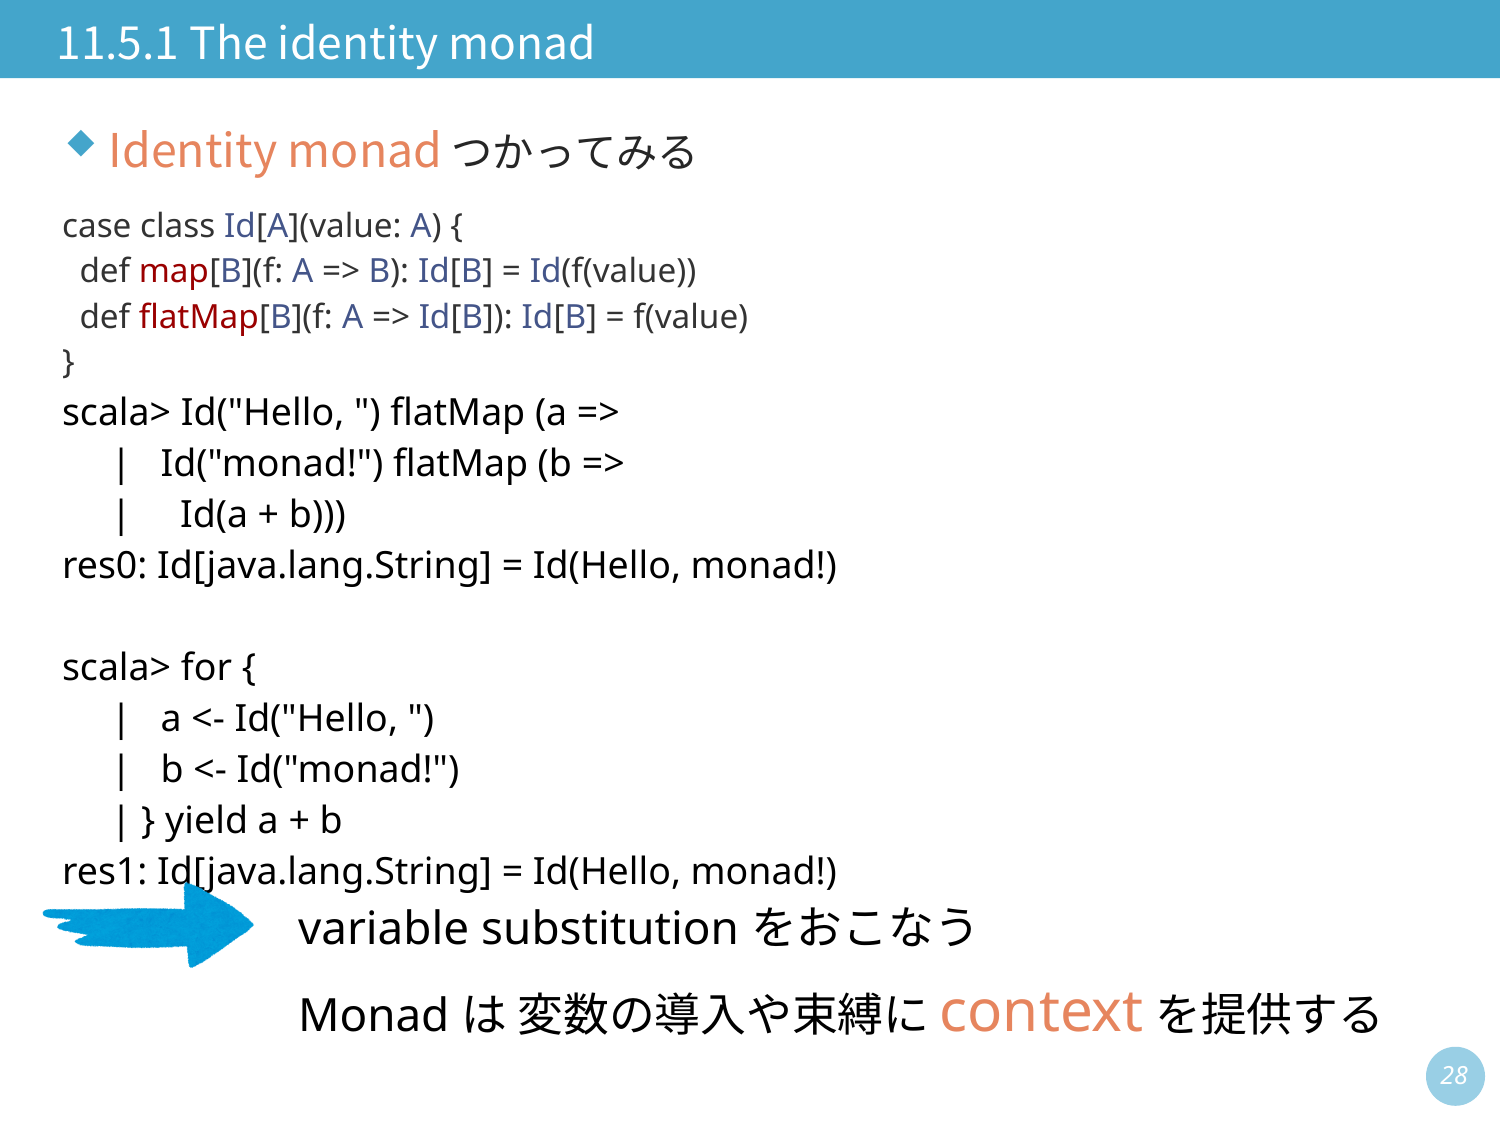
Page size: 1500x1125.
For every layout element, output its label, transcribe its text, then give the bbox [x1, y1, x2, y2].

list Identity monad つかってみる [49, 106, 1400, 189]
slide_number <number> [1424, 1046, 1484, 1107]
text_box case class Id[A](value: A) { def map[B](f: A => B): Id[B] = Id(f(value)) def flatMap[B](f: A => Id[B]): Id[B] = f(value) } [47, 194, 1453, 384]
text_box scala> Id("Hello, ") flatMap (a => | Id("monad!") flatMap (b => | Id(a + b))) res0: Id[java.lang.String] = Id(Hello, monad!) scala> for { | a <- Id("Hello, ") | b <- Id("monad!") | } yield a + b res1: Id[java.lang.String] = Id(Hello, monad!) [47, 377, 989, 786]
text_box variable substitution をおこなう Monad は 変数の導入や束縛に context を提供する [283, 874, 1430, 1028]
picture [35, 870, 260, 981]
title 11.5.1 The identity monad [41, 7, 1392, 76]
